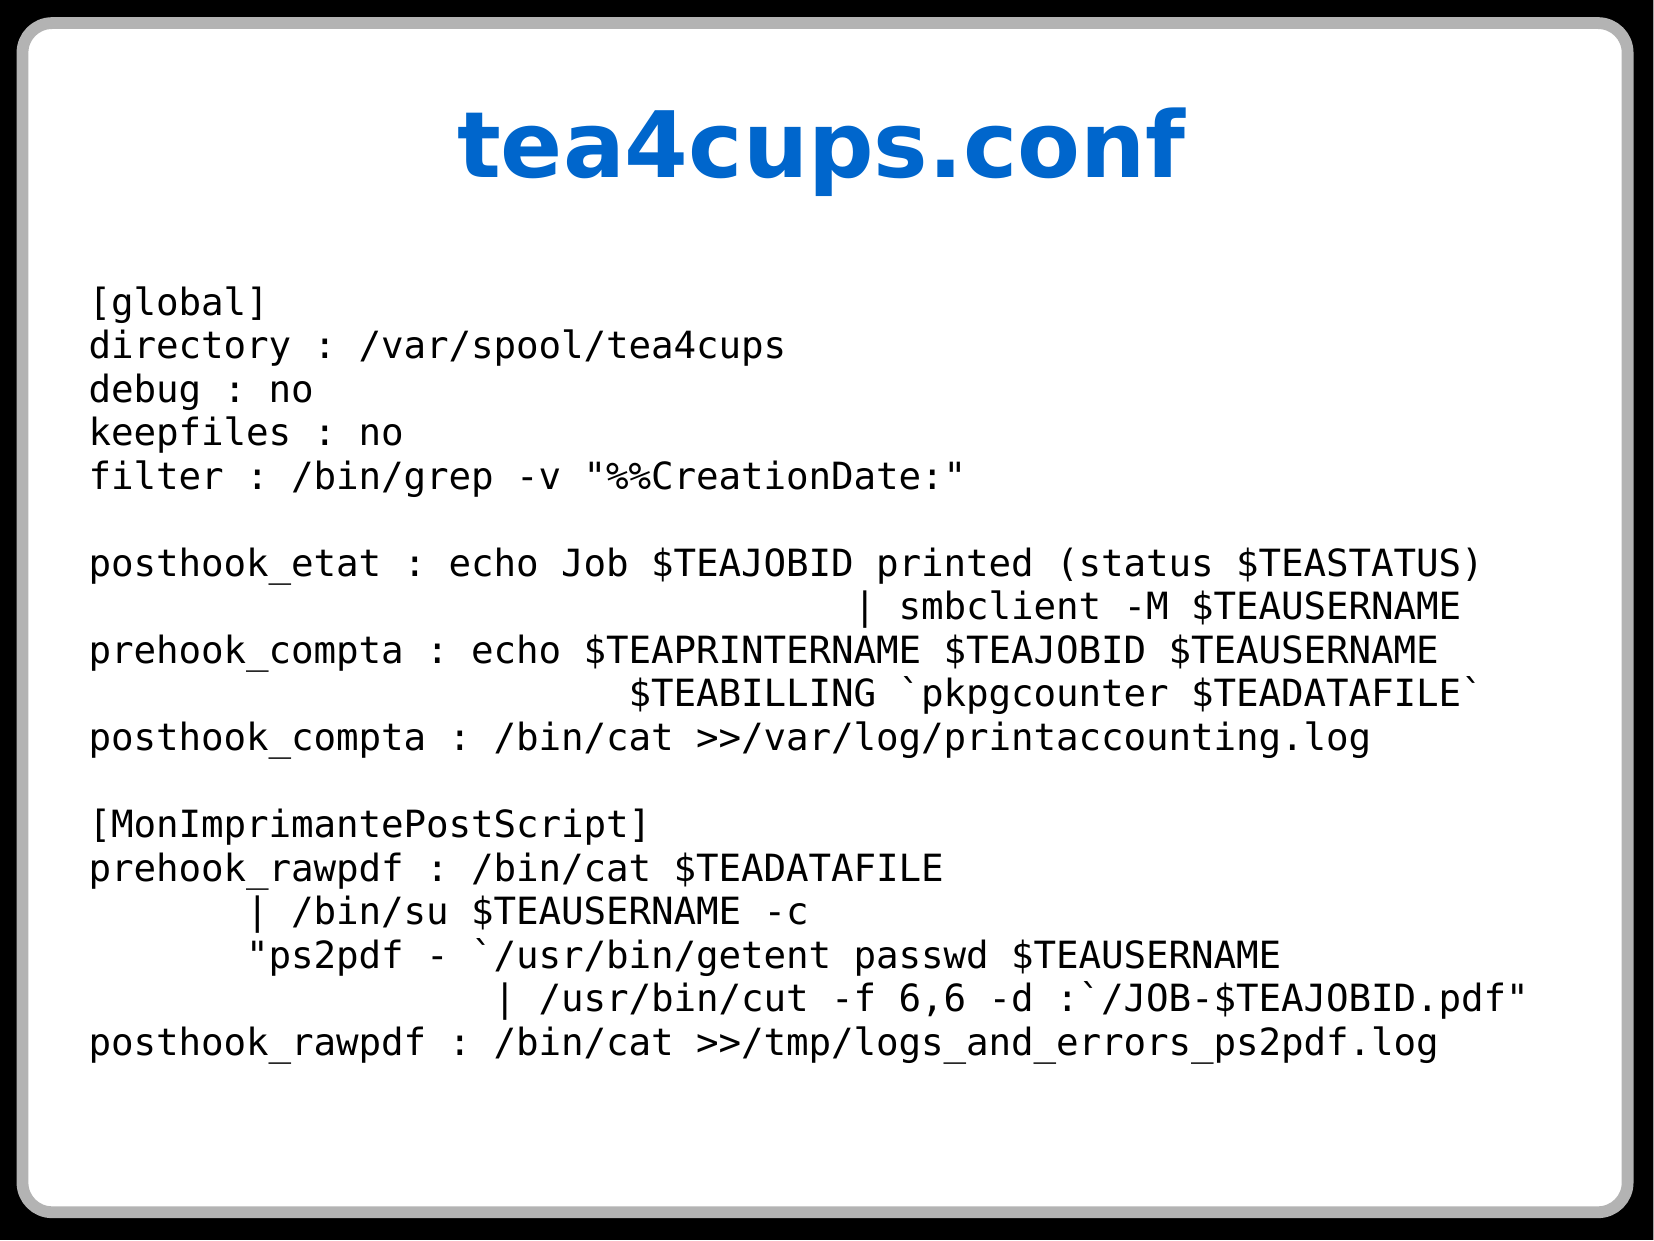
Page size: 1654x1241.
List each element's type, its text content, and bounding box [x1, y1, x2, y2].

subtitle [global] directory : /var/spool/tea4cups debug : no keepfiles : no filter : /bin/grep -v "%%CreationDate:" posthook_etat : echo Job $TEAJOBID printed (status $TEASTATUS) | smbclient -M $TEAUSERNAME prehook_compta : echo $TEAPRINTERNAME $TEAJOBID $TEAUSERNAME $TEABILLING `pkpgcounter $TEADATAFILE` posthook_compta : /bin/cat >>/var/log/printaccounting.log [MonImprimantePostScript] prehook_rawpdf : /bin/cat $TEADATAFILE | /bin/su $TEAUSERNAME -c "ps2pdf - `/usr/bin/getent passwd $TEAUSERNAME | /usr/bin/cut -f 6,6 -d :`/JOB-$TEAJOBID.pdf" posthook_rawpdf : /bin/cat >>/tmp/logs_and_errors_ps2pdf.log [88, 206, 1565, 1182]
title tea4cups.conf [67, 91, 1577, 199]
